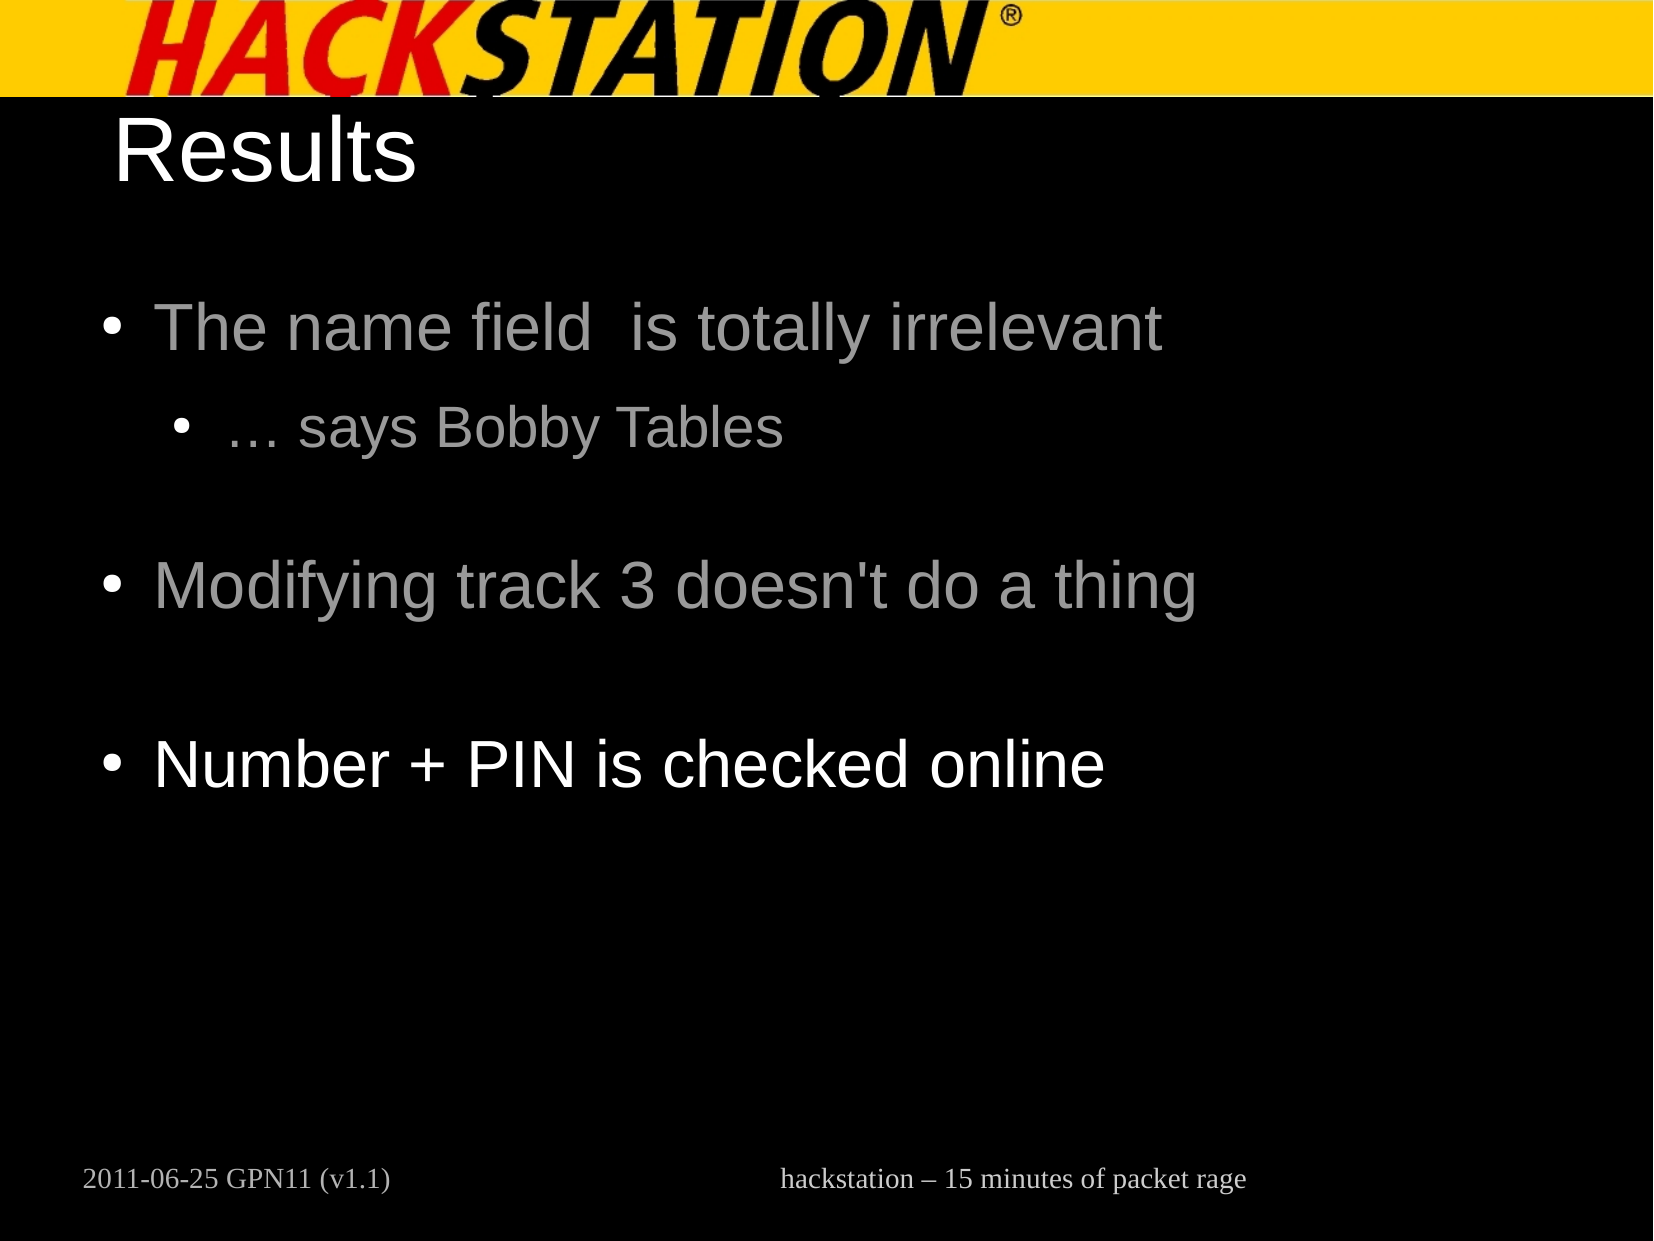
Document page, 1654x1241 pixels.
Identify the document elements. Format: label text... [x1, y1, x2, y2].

picture [0, 0, 1653, 97]
list The name field is totally irrelevant … says Bobby Tables Modifying track 3 doesn't do a thing Number + PIN is checked online [82, 290, 1571, 1109]
title Results [112, 75, 1571, 226]
